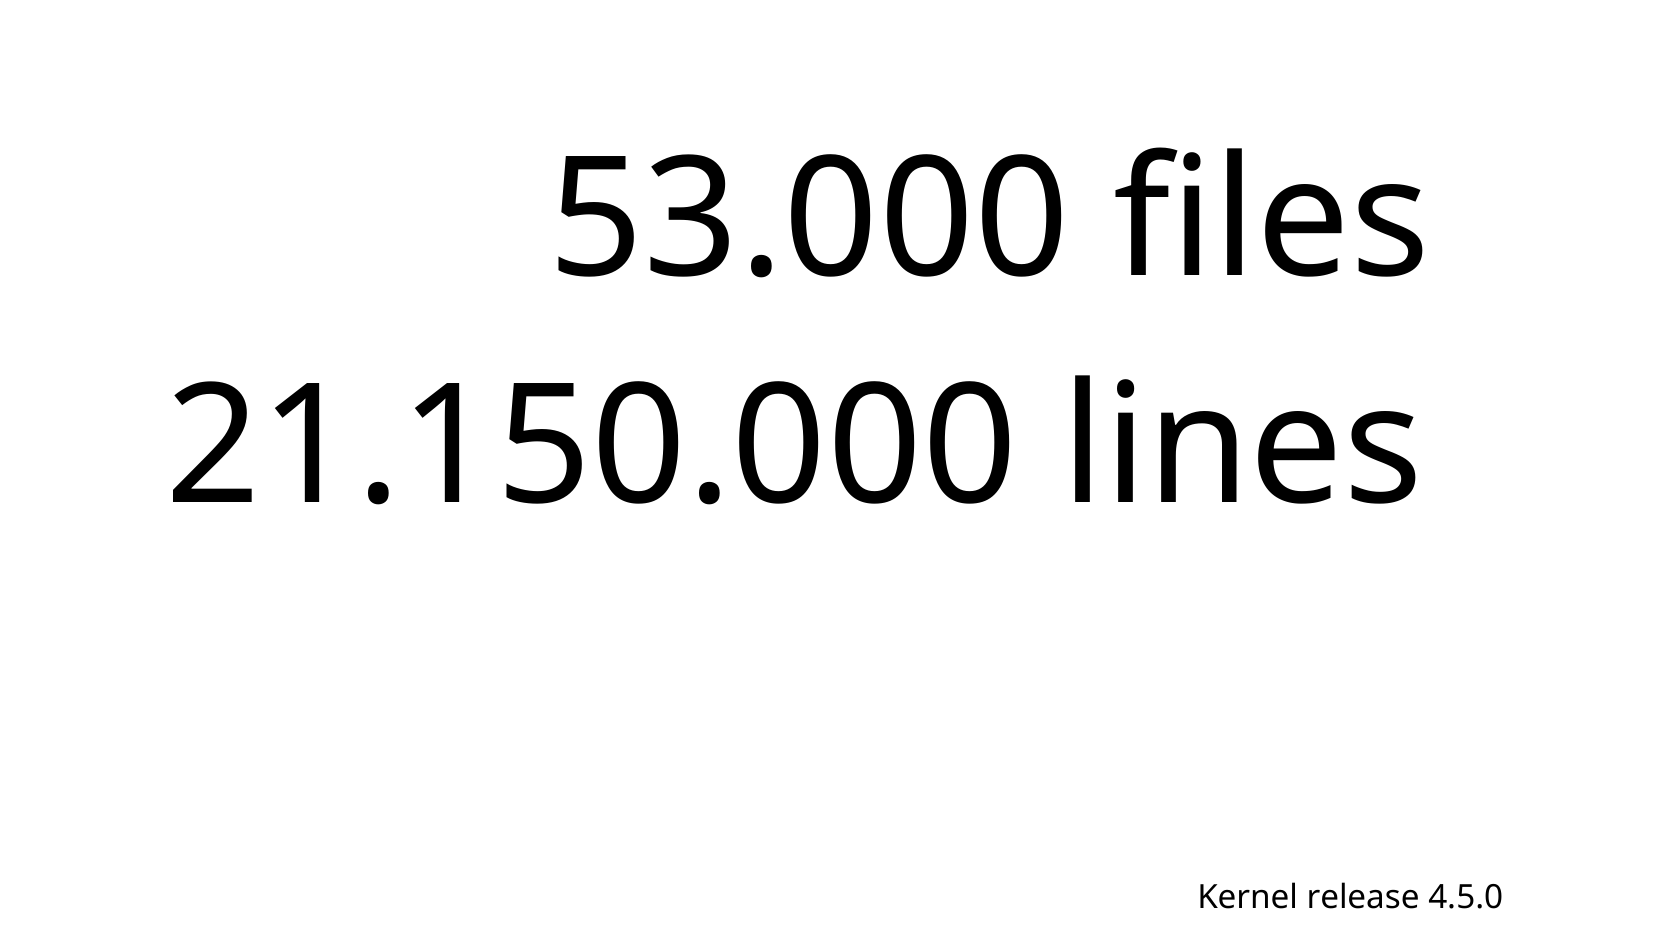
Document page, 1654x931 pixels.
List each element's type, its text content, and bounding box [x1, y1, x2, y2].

text_box Kernel release 4.5.0 [1182, 865, 1542, 921]
text_box 53.000 files 21.150.000 lines [144, 90, 1509, 506]
